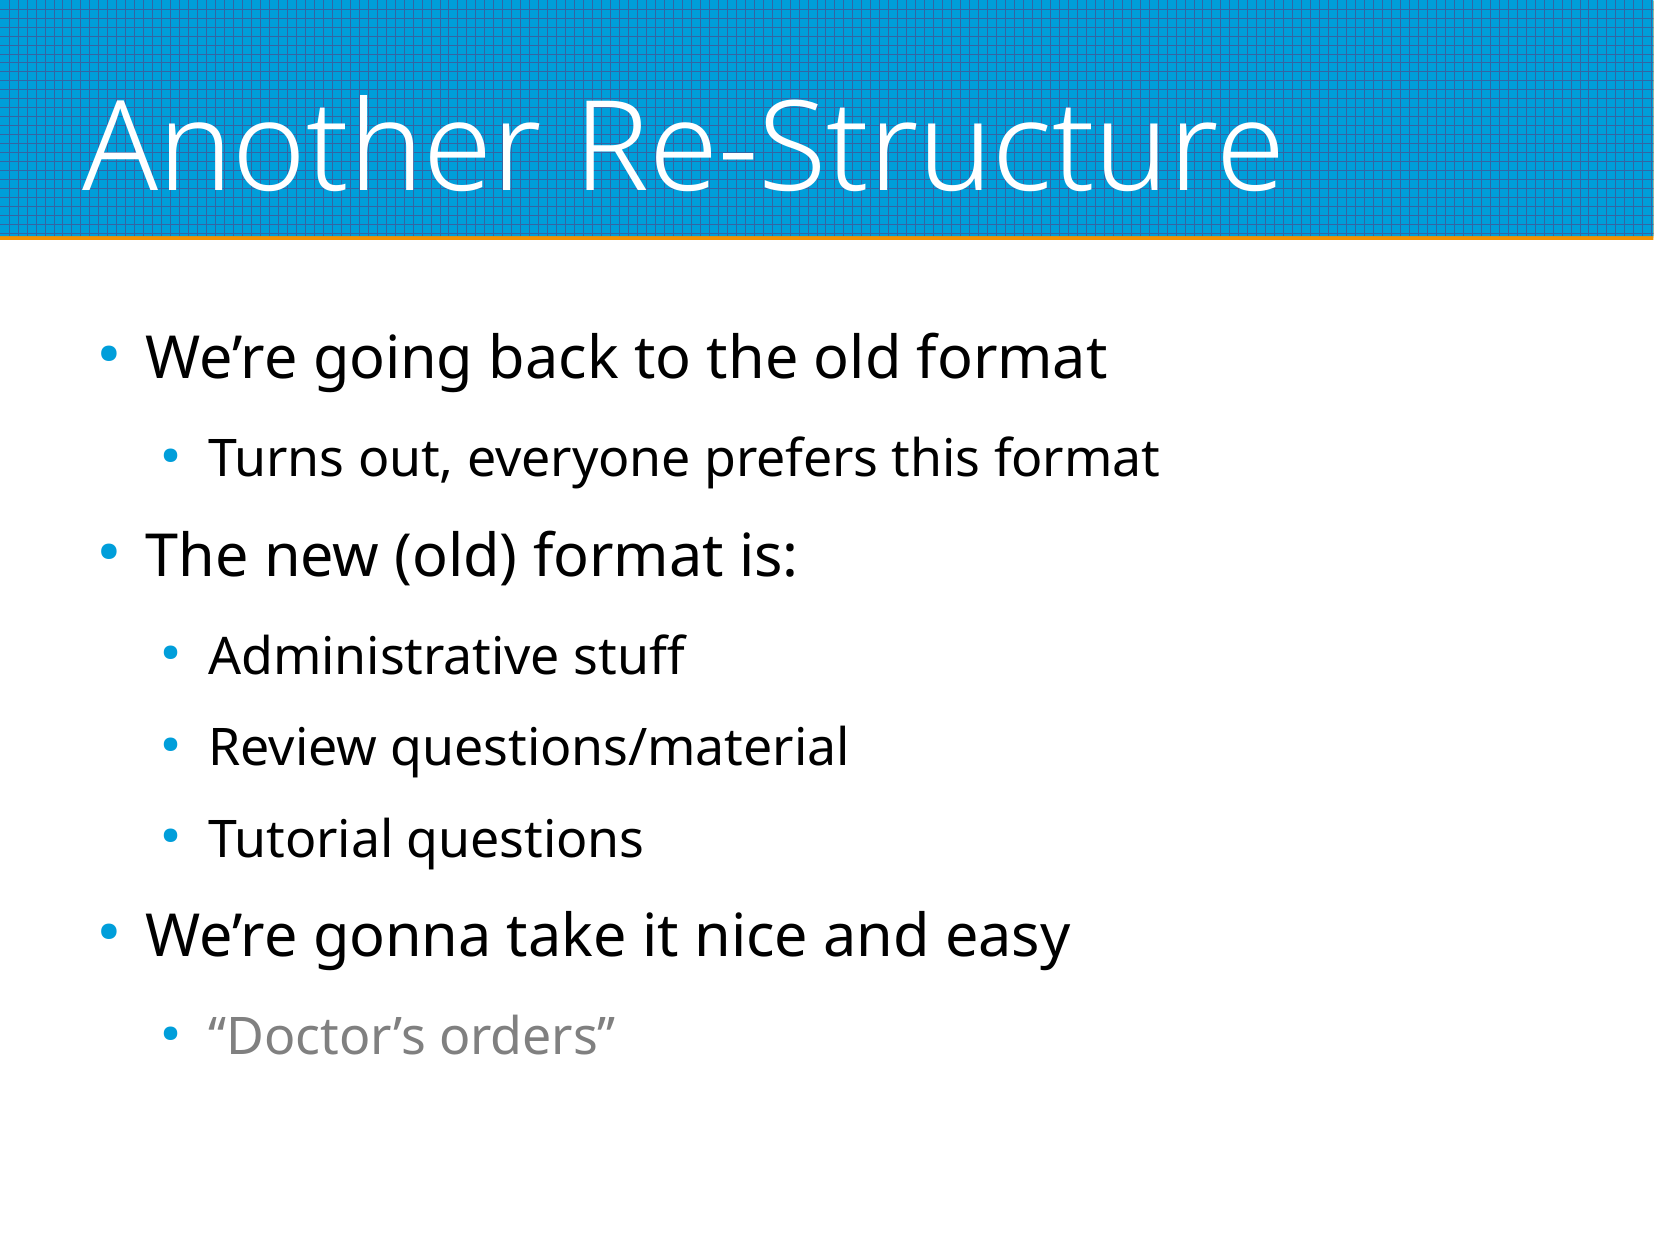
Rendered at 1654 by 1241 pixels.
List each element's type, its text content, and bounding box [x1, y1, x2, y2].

title Another Re-Structure [82, 19, 1571, 227]
list We’re going back to the old format Turns out, everyone prefers this format The new (old) format is: Administrative stuff Review questions/material Tutorial questions We’re gonna take it nice and easy ‘‘Doctor’s orders’’ [82, 314, 1563, 1081]
